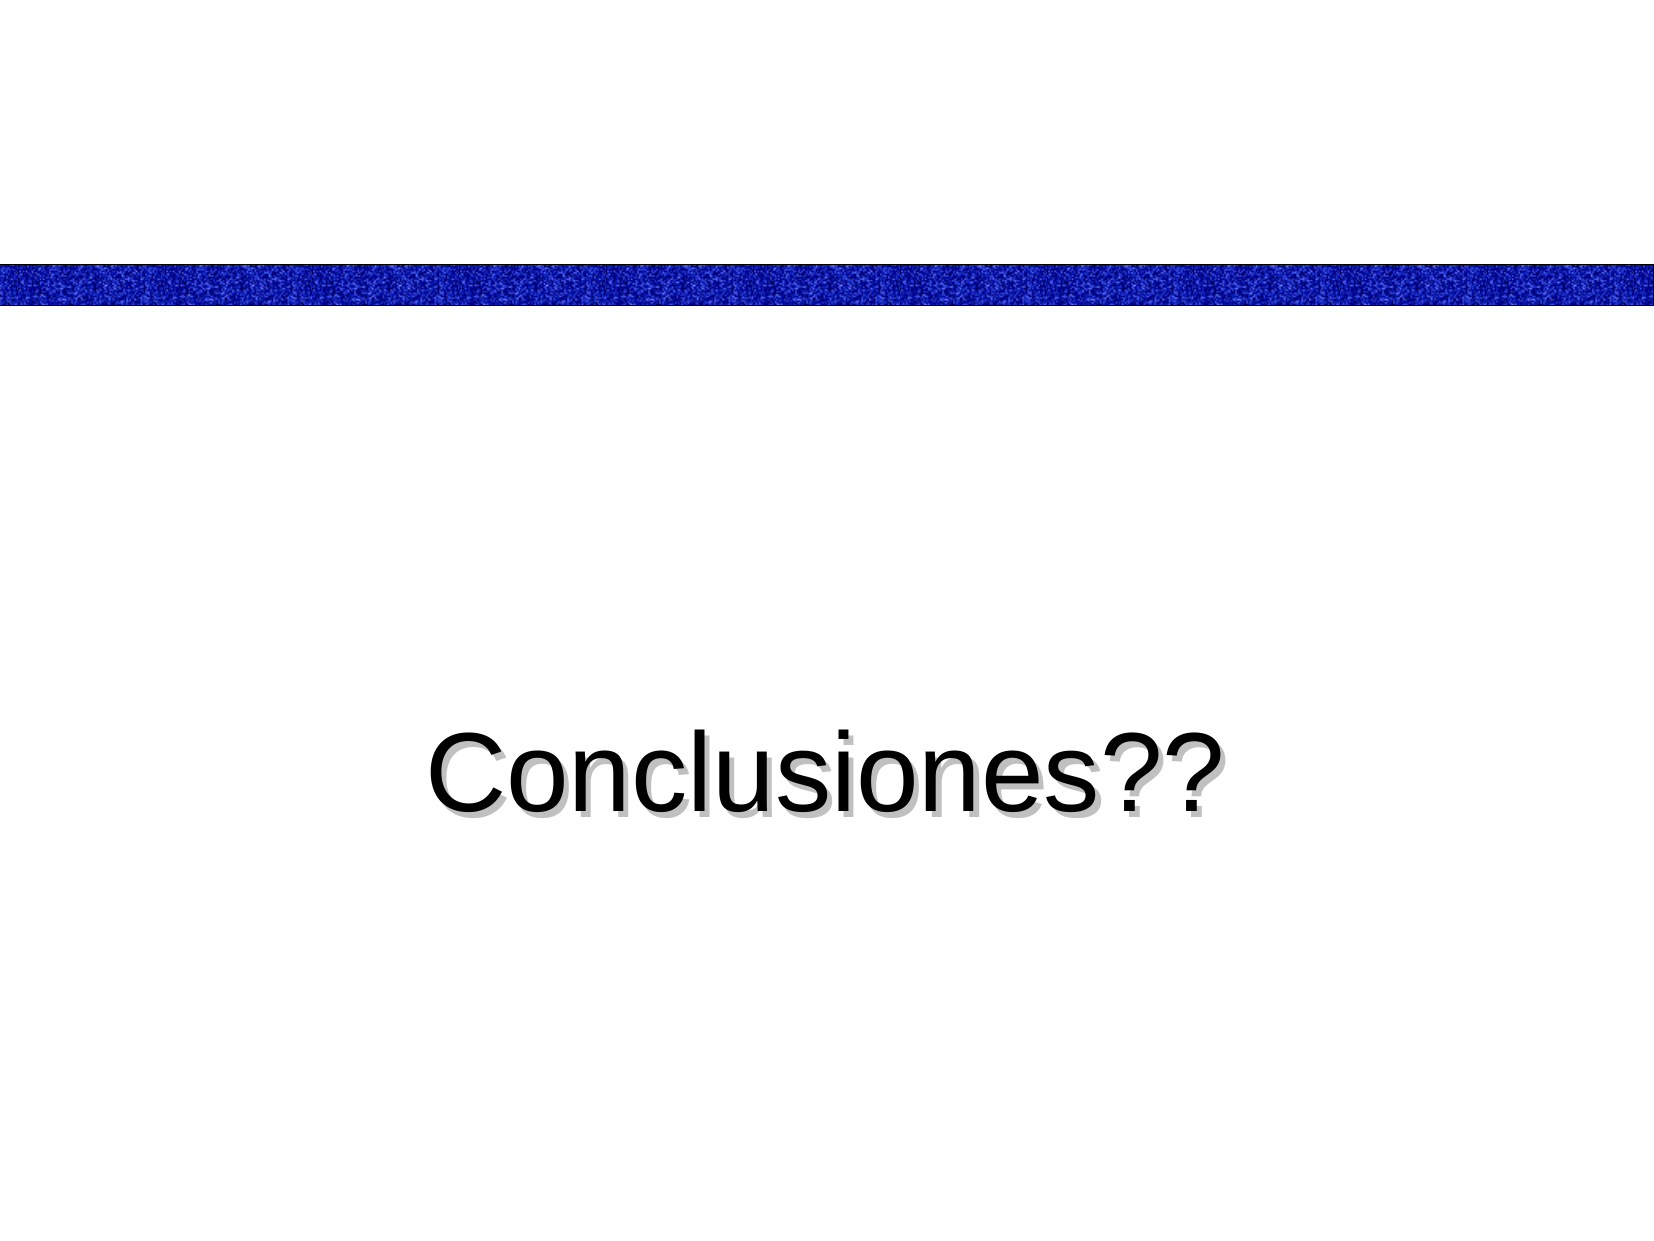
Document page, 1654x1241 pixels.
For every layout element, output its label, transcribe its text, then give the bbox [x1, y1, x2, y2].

picture [0, 265, 1653, 305]
subtitle Conclusiones?? [101, 370, 1549, 1175]
